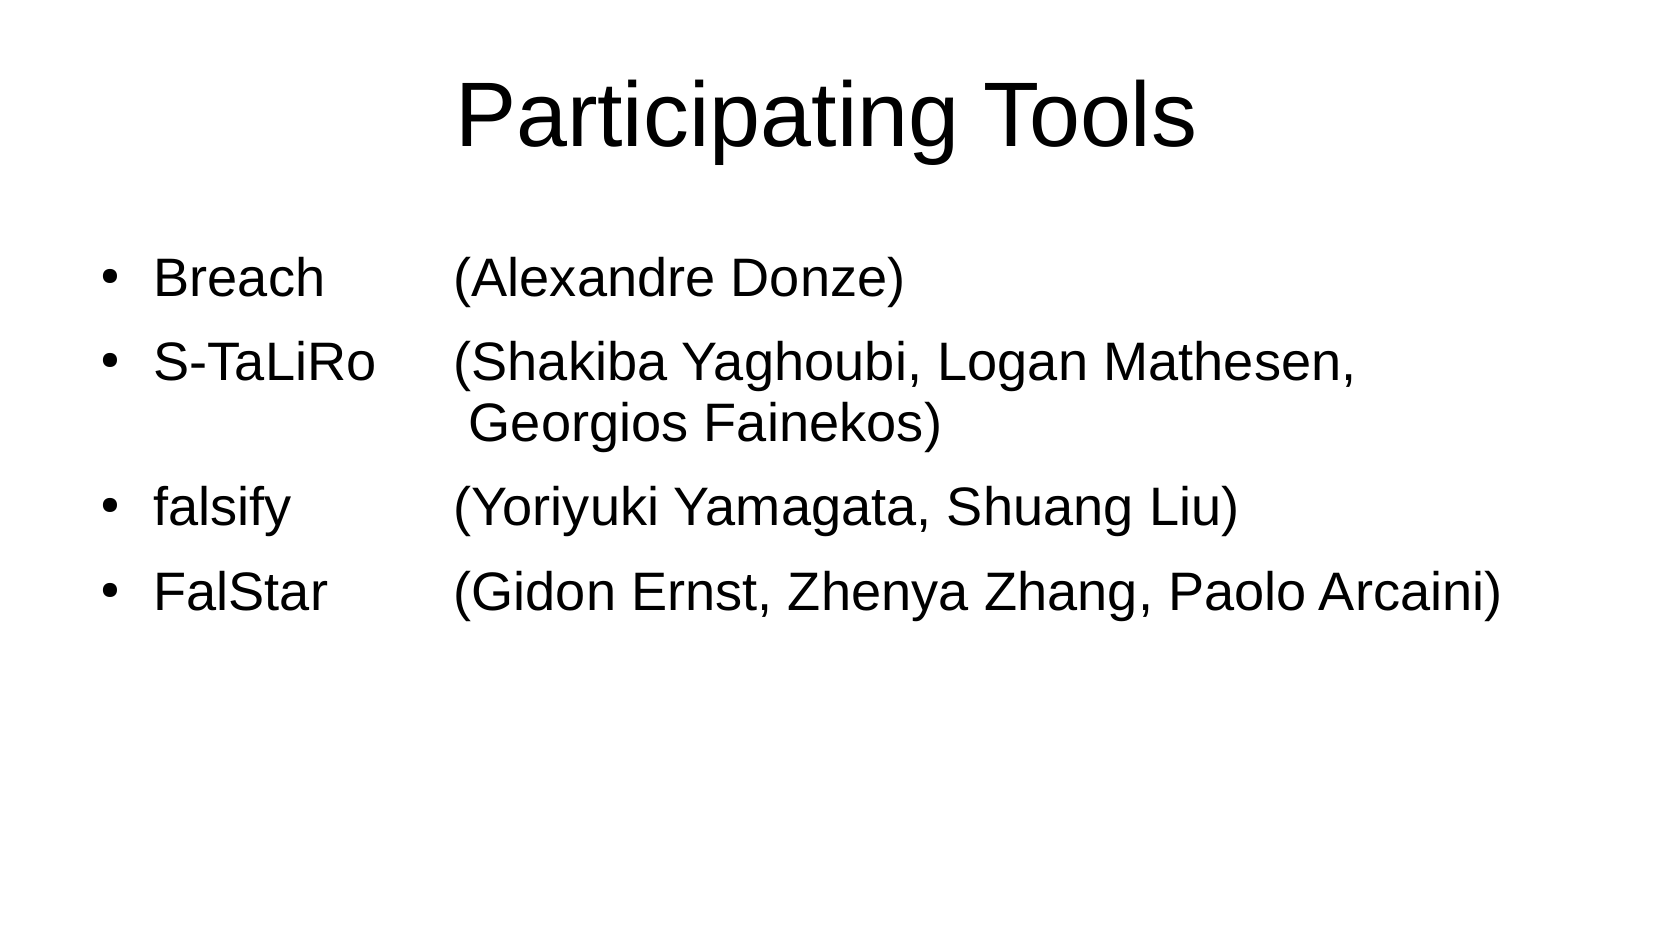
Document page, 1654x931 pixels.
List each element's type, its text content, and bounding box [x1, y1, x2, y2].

list Breach (Alexandre Donze) S-TaLiRo (Shakiba Yaghoubi, Logan Mathesen, Georgios Fainekos) falsify (Yoriyuki Yamagata, Shuang Liu) FalStar (Gidon Ernst, Zhenya Zhang, Paolo Arcaini) [82, 247, 1571, 855]
title Participating Tools [82, 37, 1571, 193]
